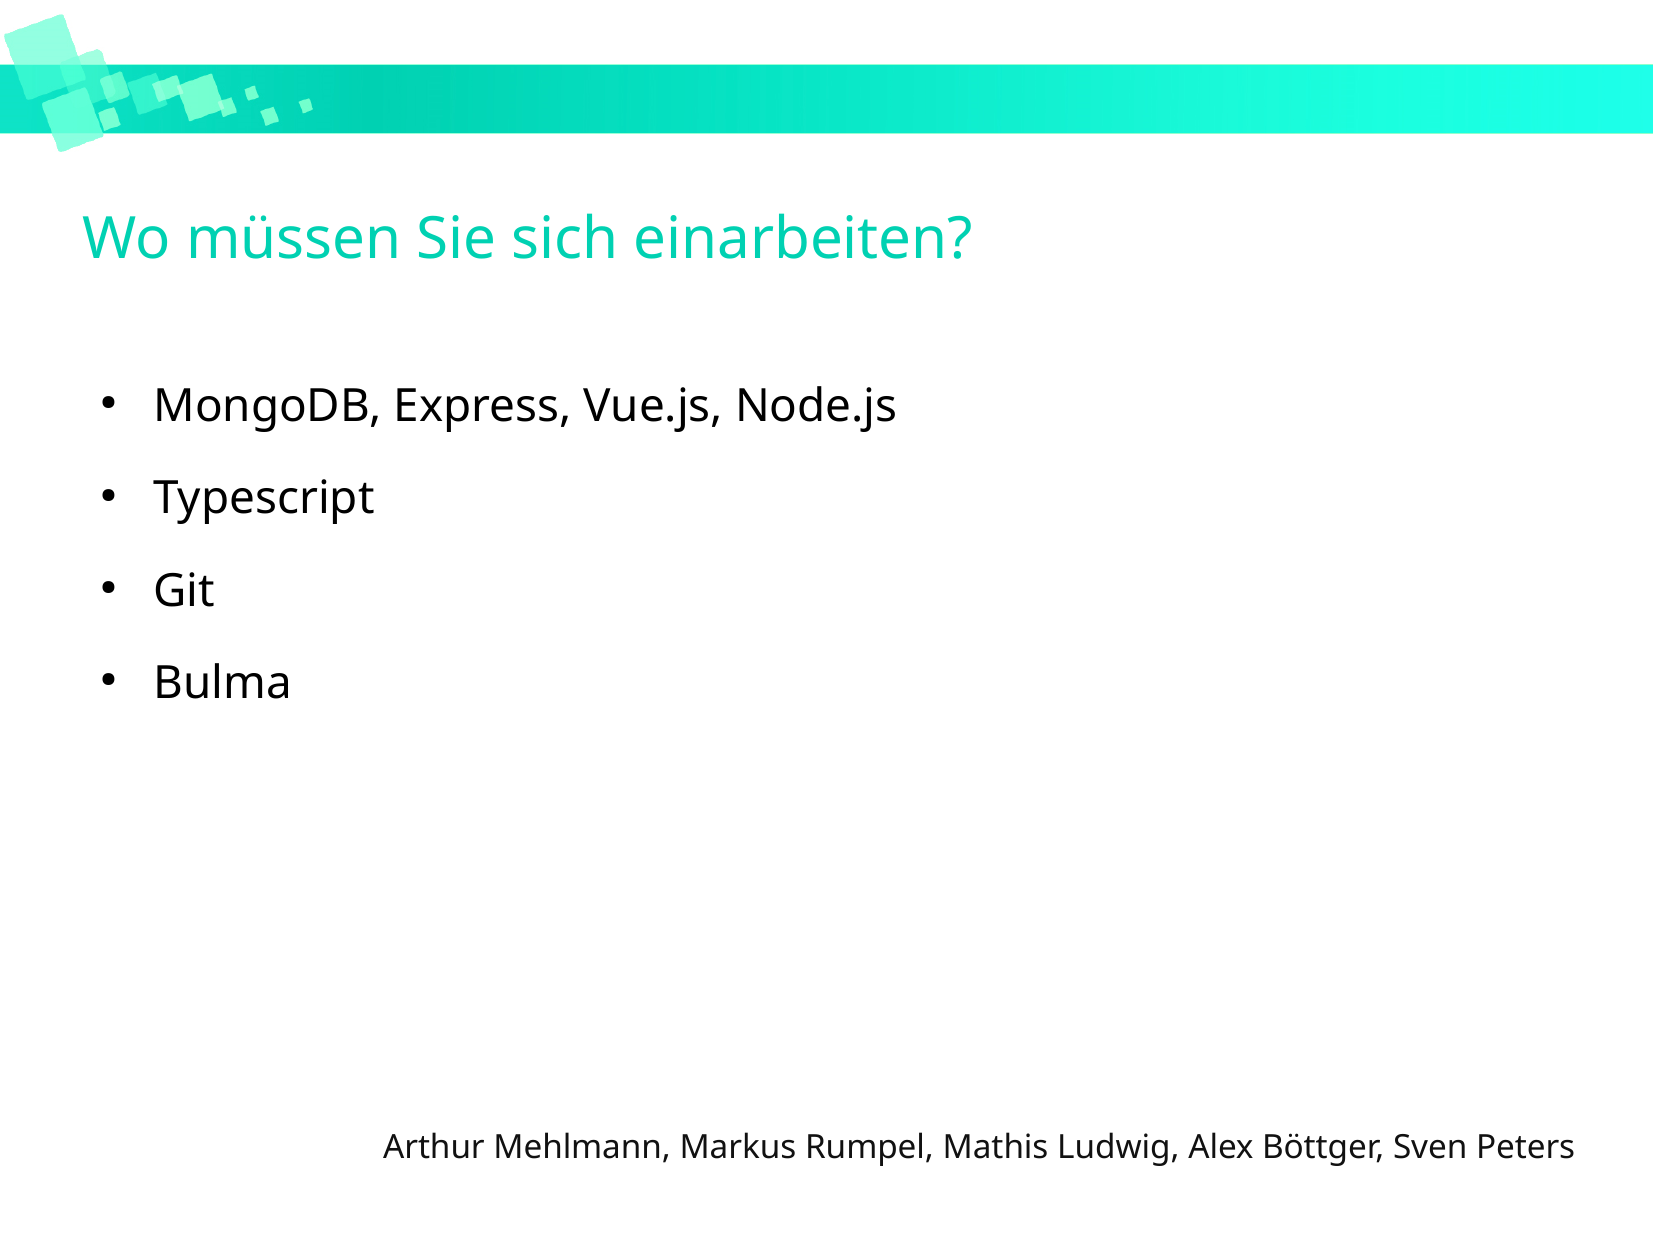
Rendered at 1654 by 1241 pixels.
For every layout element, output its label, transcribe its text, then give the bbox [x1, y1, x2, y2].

list MongoDB, Express, Vue.js, Node.js Typescript Git Bulma [82, 372, 1571, 1093]
picture [0, 0, 1653, 1238]
list Arthur Mehlmann, Markus Rumpel, Mathis Ludwig, Alex Böttger, Sven Peters [89, 1123, 1578, 1169]
title Wo müssen Sie sich einarbeiten? [82, 132, 1571, 340]
